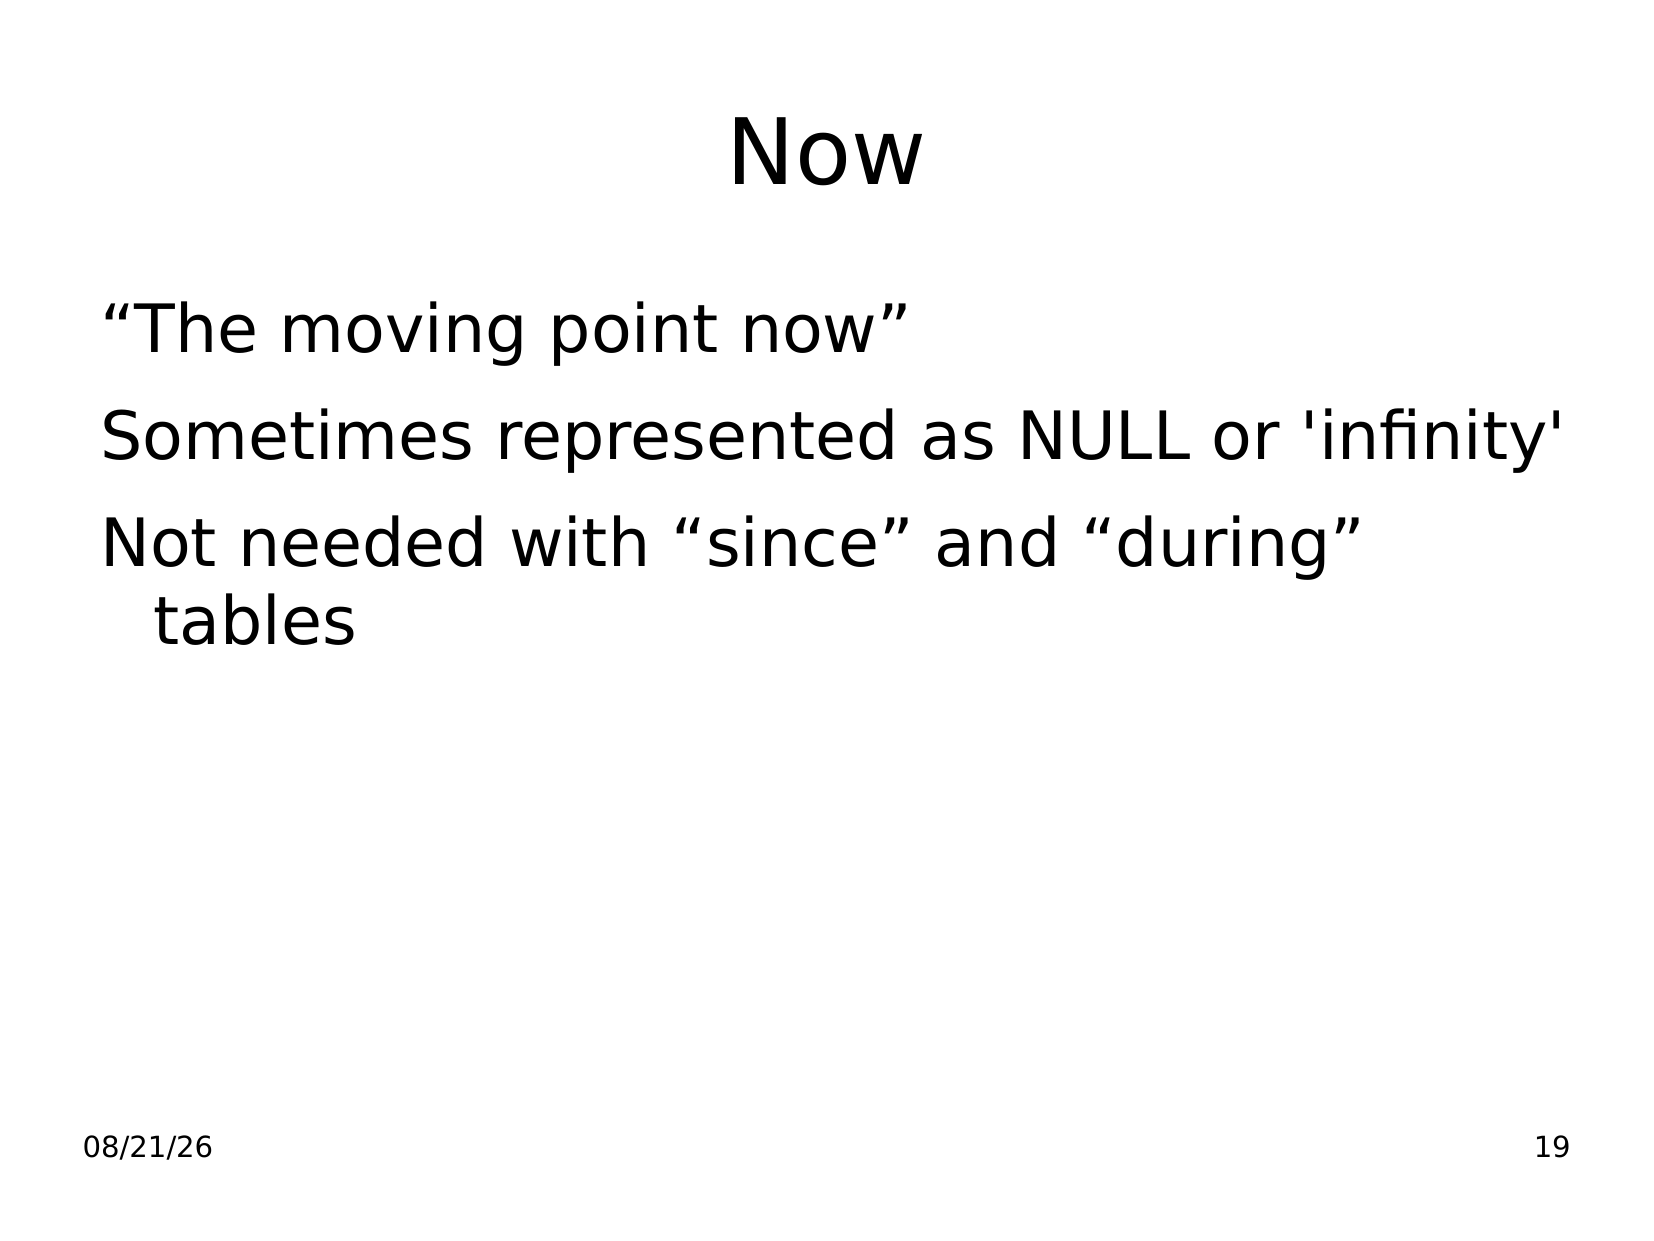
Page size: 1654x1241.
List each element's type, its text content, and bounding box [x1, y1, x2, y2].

list “The moving point now” Sometimes represented as NULL or 'infinity' Not needed with “since” and “during” tables [82, 290, 1571, 1094]
title Now [82, 56, 1571, 250]
